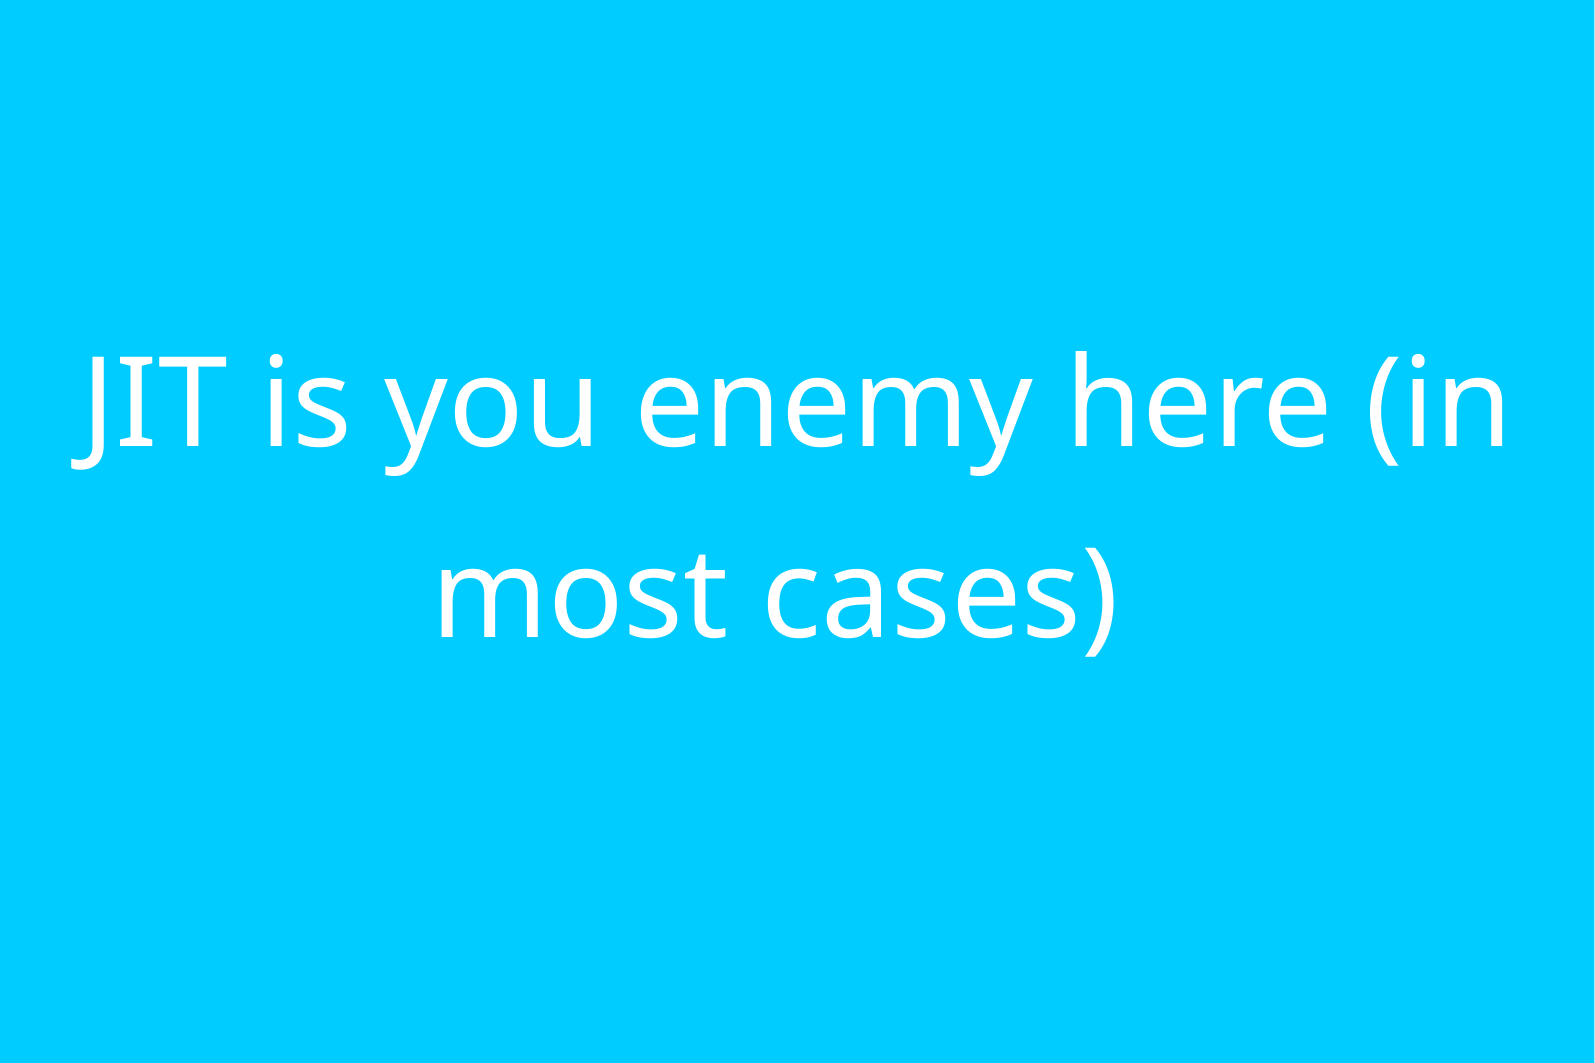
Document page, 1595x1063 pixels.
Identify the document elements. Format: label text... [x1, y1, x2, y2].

text_box JIT is you enemy here (in most cases) [79, 42, 1515, 951]
